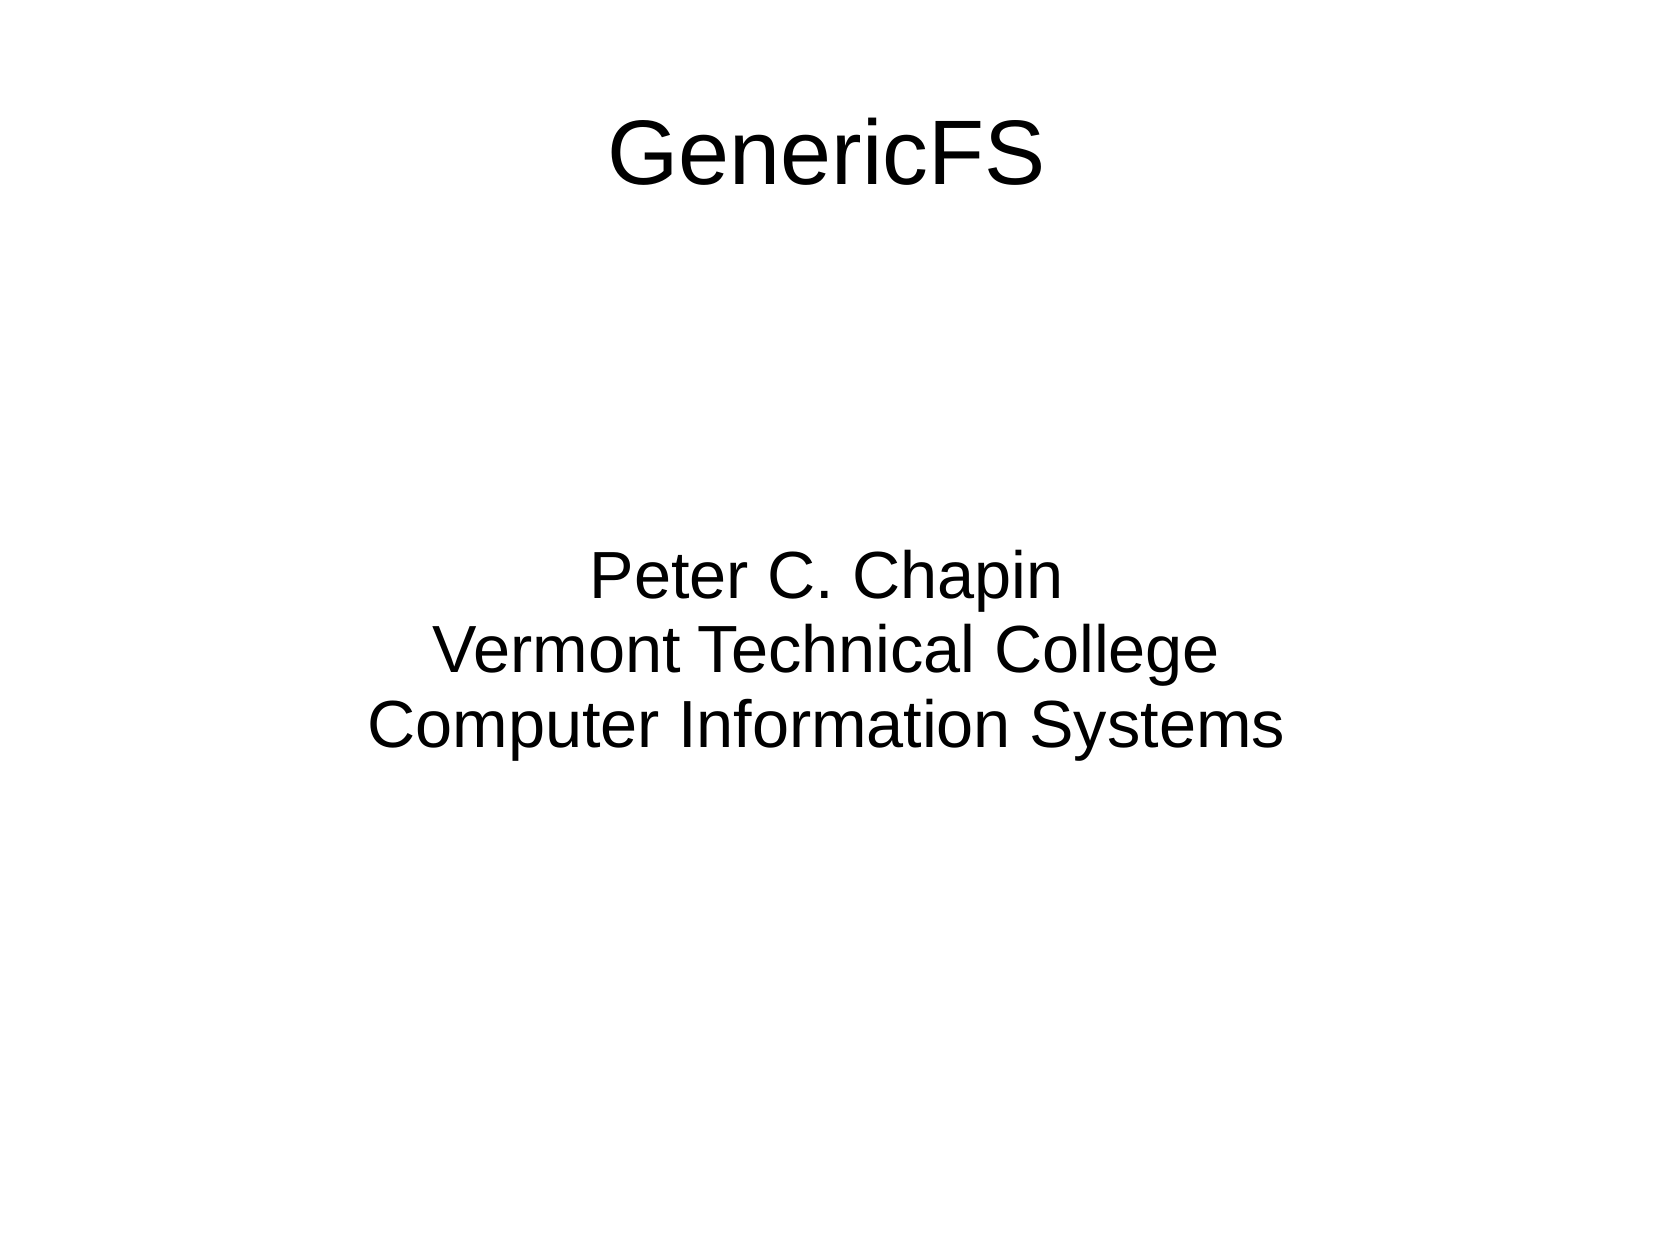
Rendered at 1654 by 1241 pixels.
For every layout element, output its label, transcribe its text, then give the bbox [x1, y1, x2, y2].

title GenericFS [82, 49, 1571, 257]
subtitle Peter C. Chapin Vermont Technical College Computer Information Systems [82, 290, 1571, 1010]
